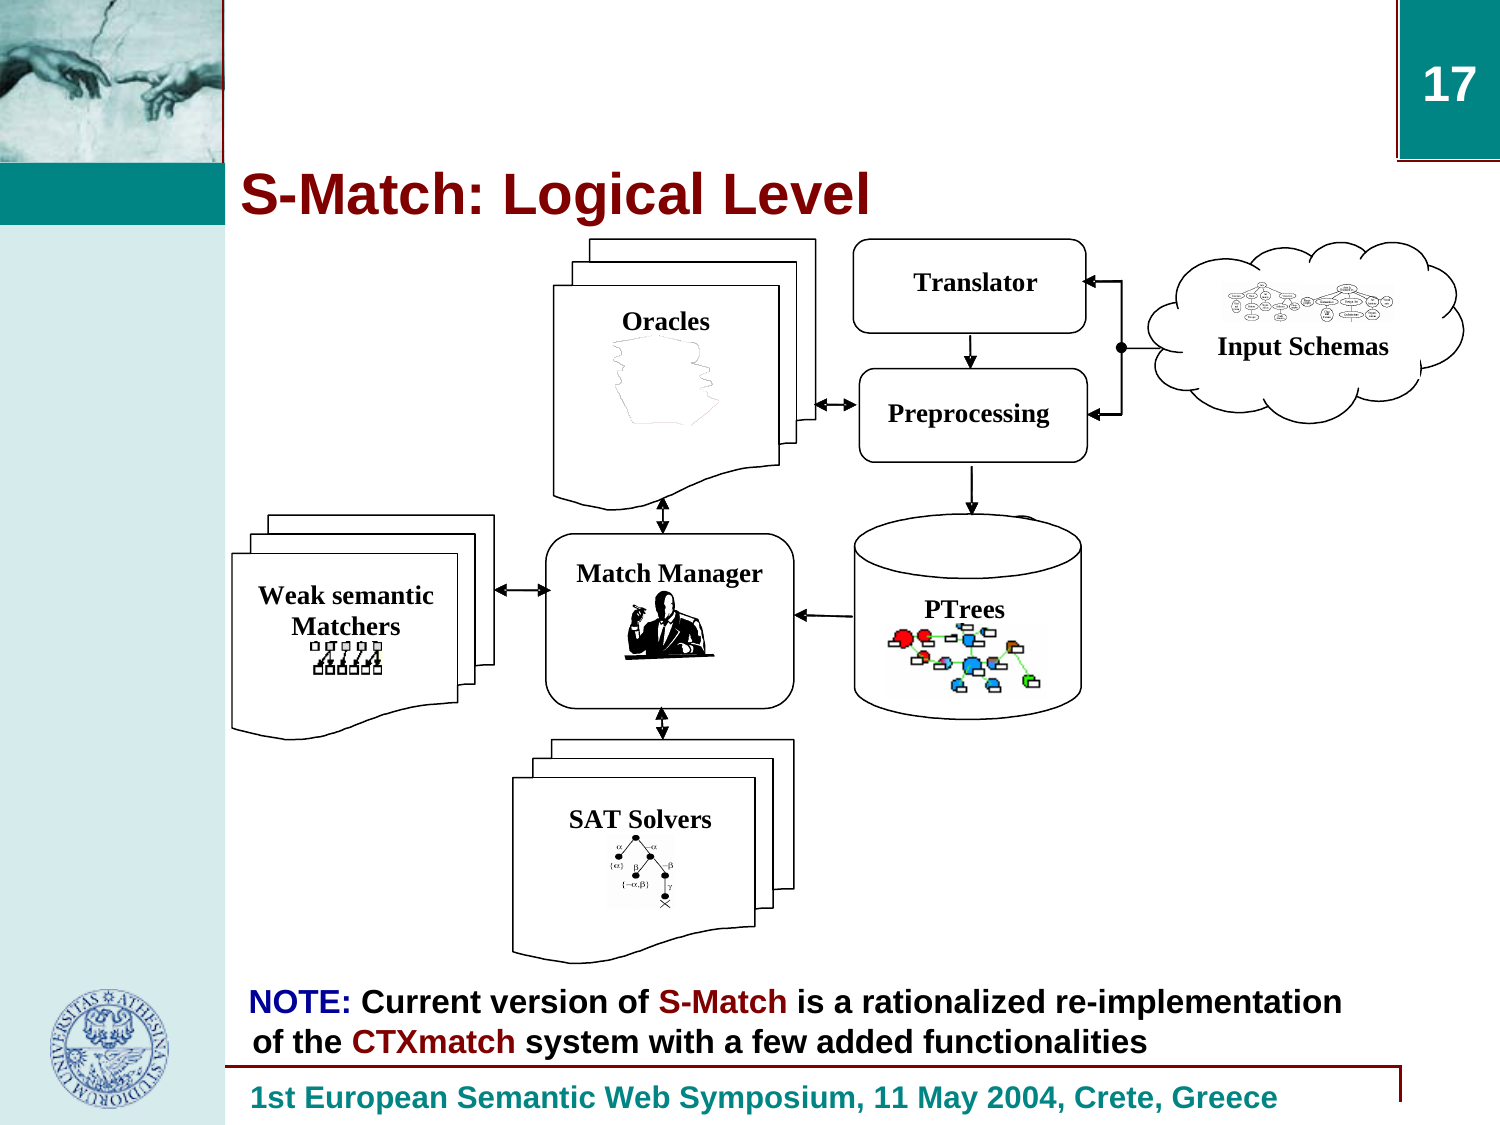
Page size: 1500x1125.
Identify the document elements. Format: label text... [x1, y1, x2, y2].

title S-Match: Logical Level [224, 151, 1400, 237]
picture [50, 989, 169, 1109]
picture [0, 0, 222, 162]
picture [231, 238, 1467, 967]
text_box NOTE: Current version of S-Match is a rationalized re-implementation of the CTXmatch system with a few added functionalities [206, 972, 1398, 1069]
